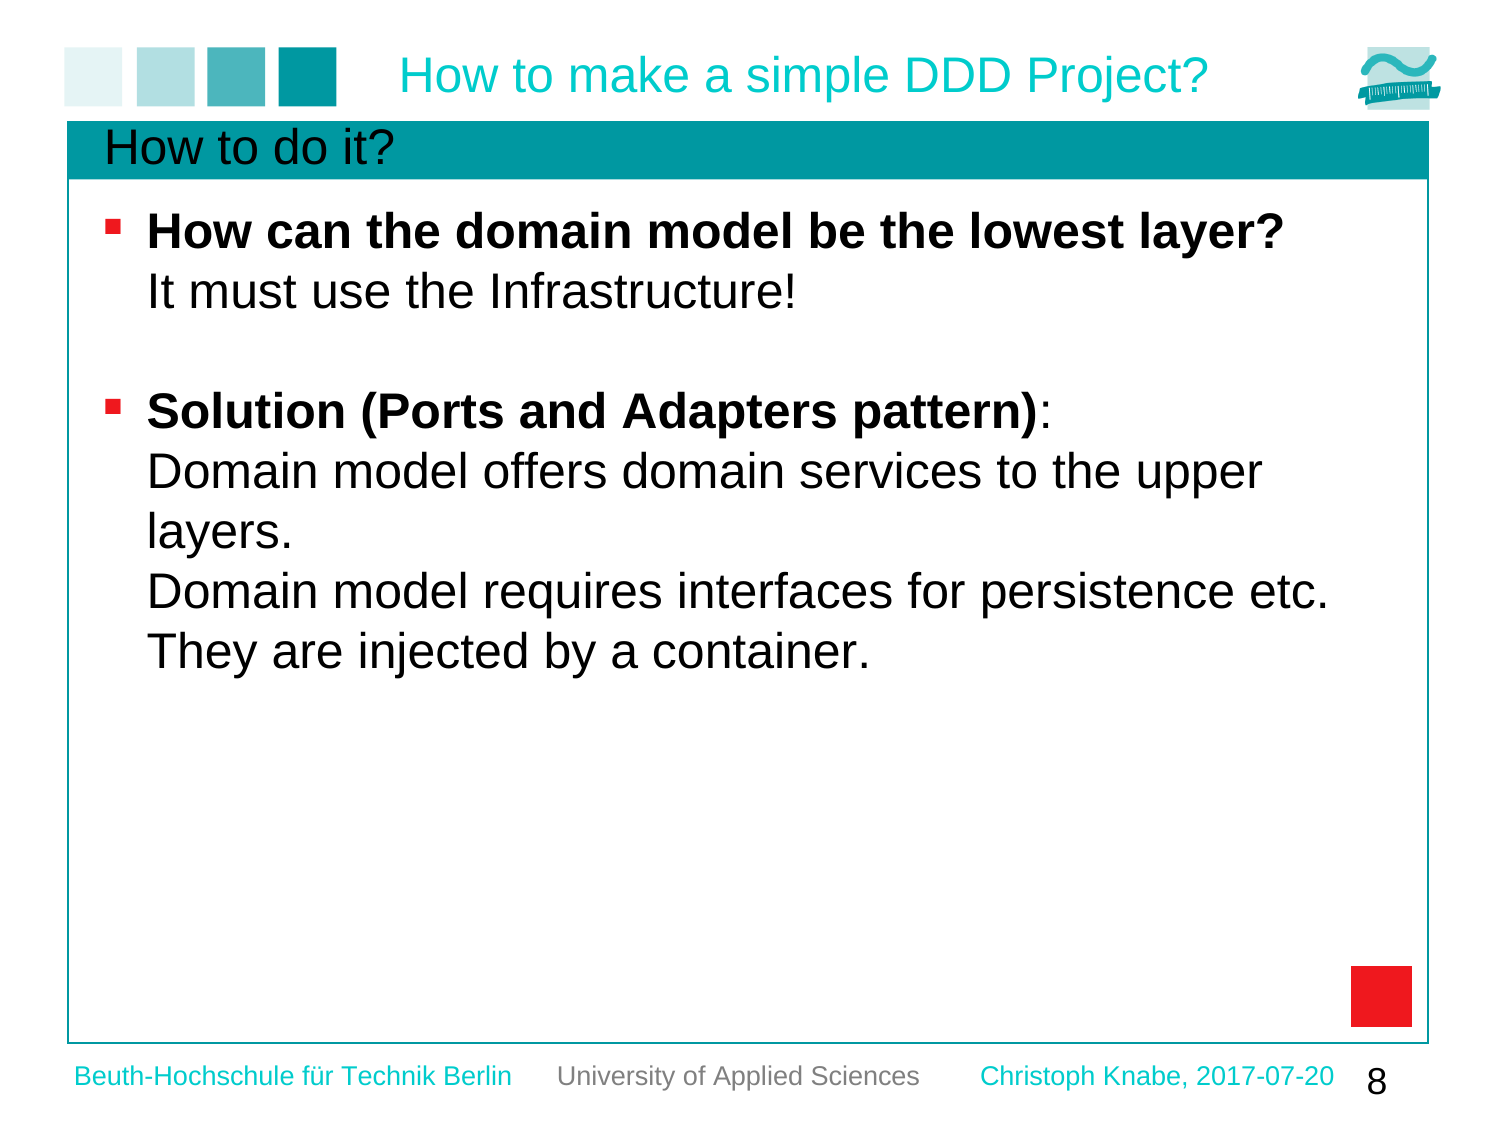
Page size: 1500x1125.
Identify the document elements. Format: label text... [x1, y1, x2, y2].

picture [1358, 47, 1441, 110]
text_box How can the domain model be the lowest layer? It must use the Infrastructure! Solution (Ports and Adapters pattern): Domain model offers domain services to the upper layers. Domain model requires interfaces for persistence etc. They are injected by a container. [90, 190, 1397, 686]
text_box How to do it? [89, 106, 976, 182]
